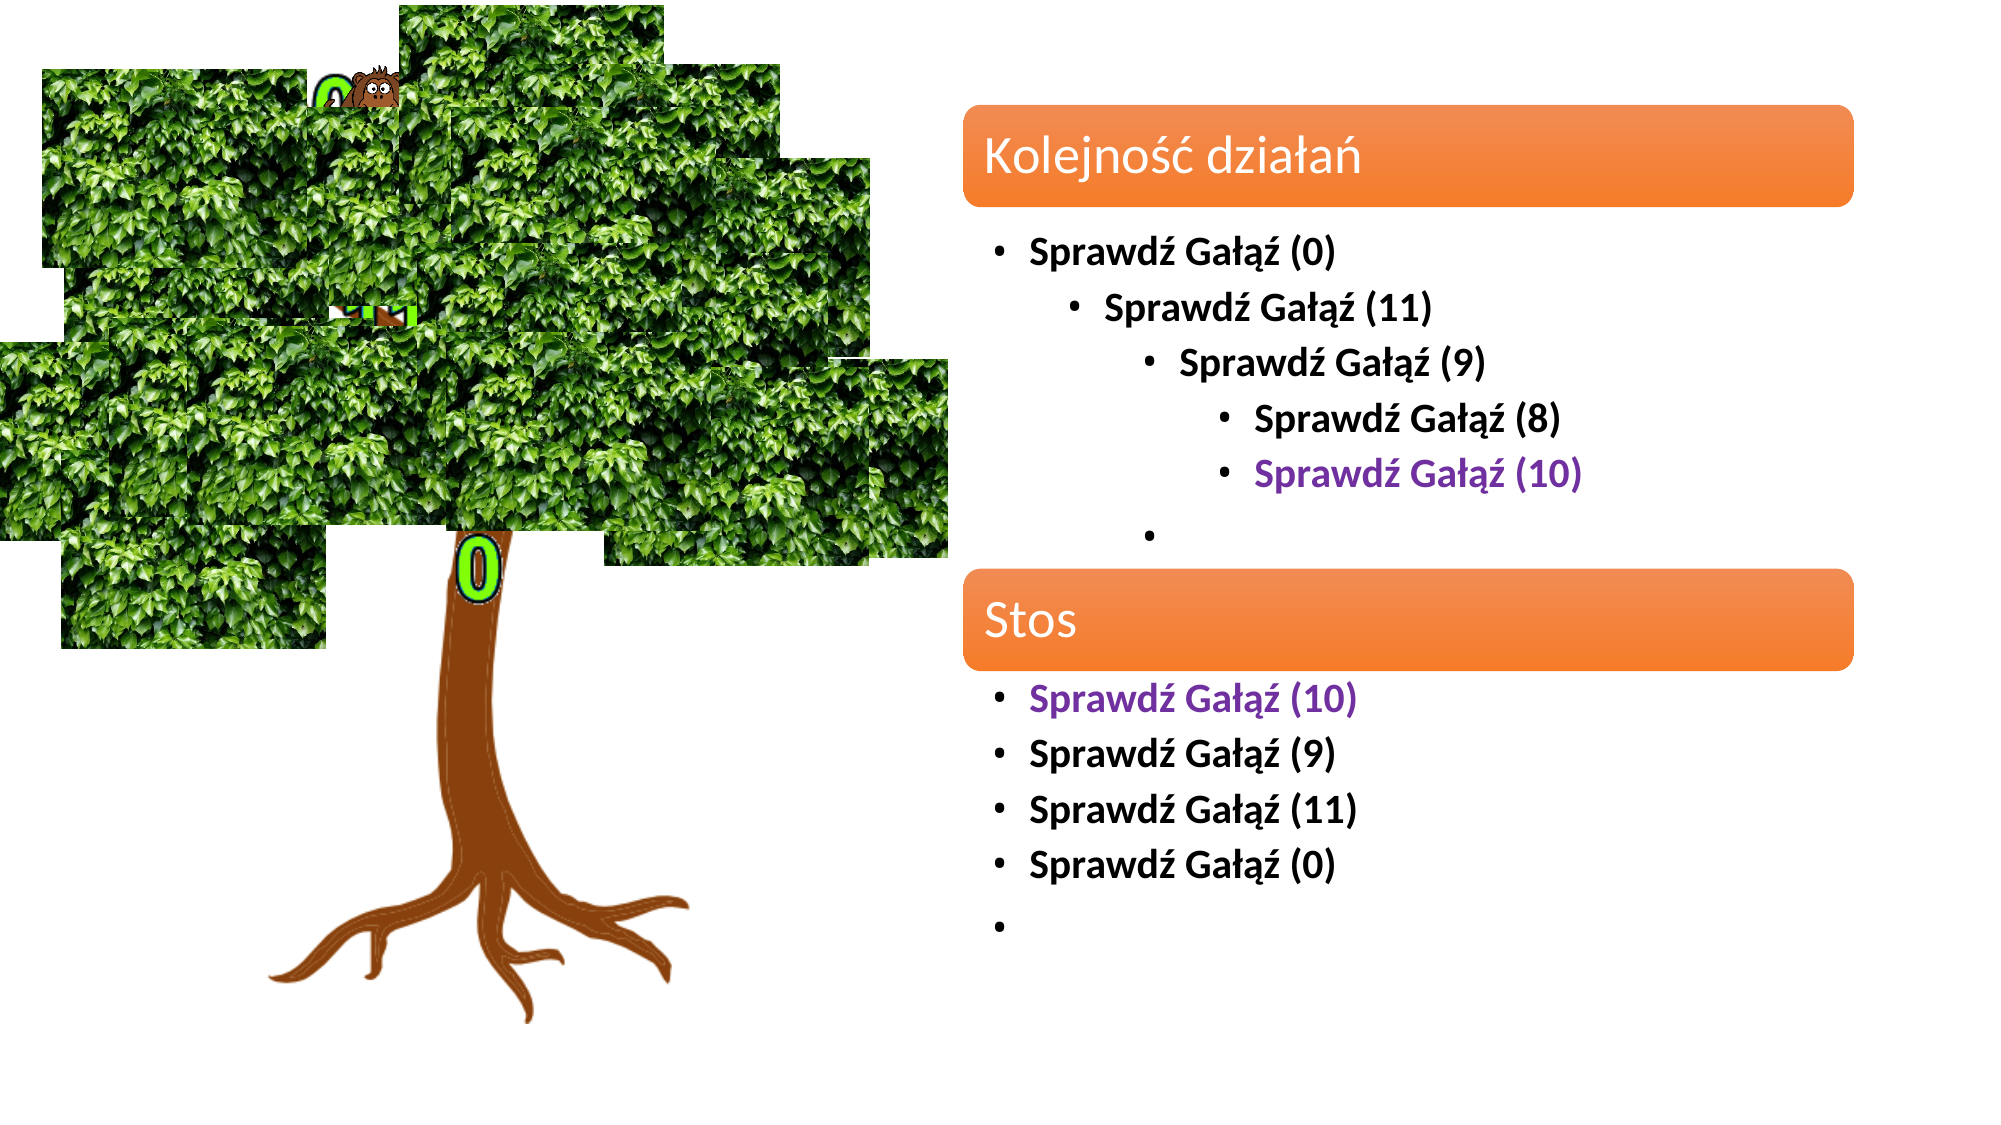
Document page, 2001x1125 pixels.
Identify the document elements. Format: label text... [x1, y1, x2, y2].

text_box Sprawdź Gałąź (0) Sprawdź Gałąź (11) Sprawdź Gałąź (9) Sprawdź Gałąź (8) Sprawdź Gałąź (10) [963, 224, 1854, 569]
text_box Stos [963, 568, 1854, 671]
text_box Kolejność działań [963, 104, 1854, 208]
picture [0, 5, 948, 1024]
text_box Sprawdź Gałąź (10) Sprawdź Gałąź (9) Sprawdź Gałąź (11) Sprawdź Gałąź (0) [963, 671, 1854, 954]
